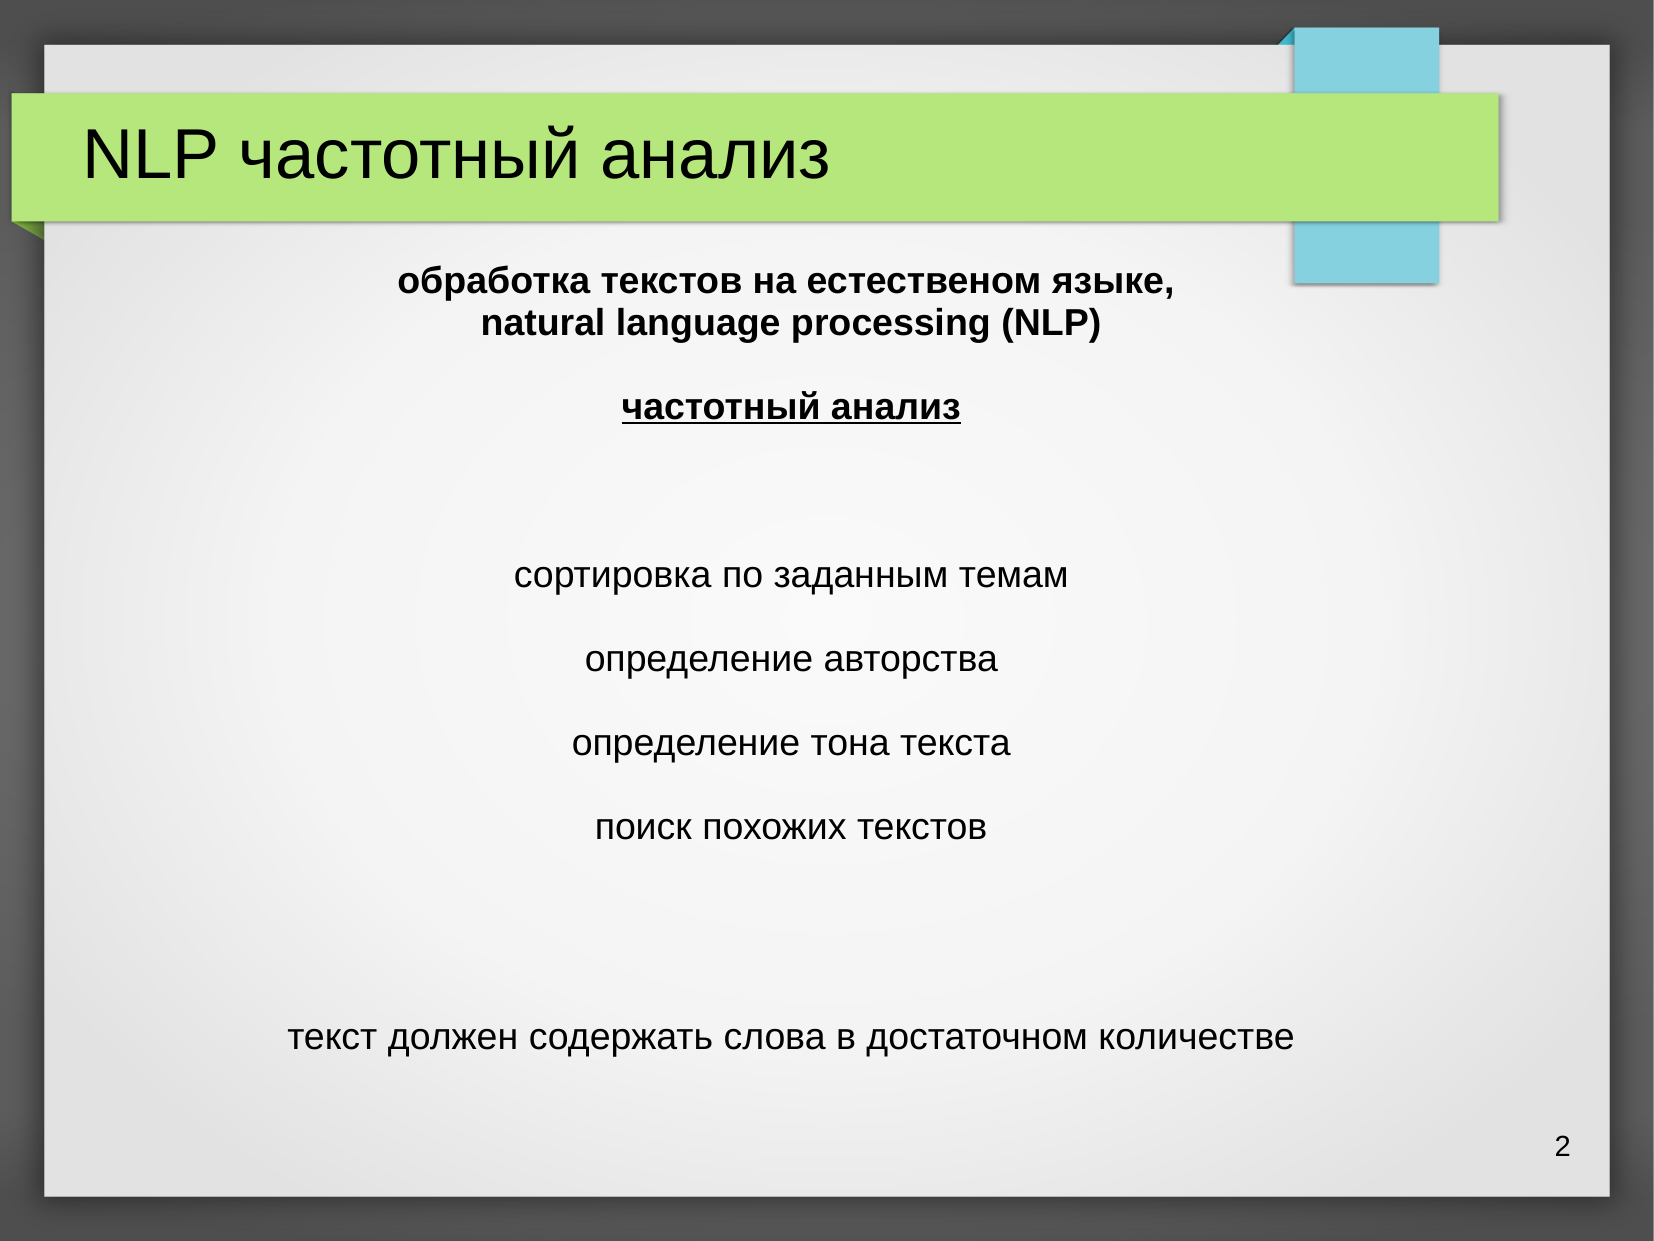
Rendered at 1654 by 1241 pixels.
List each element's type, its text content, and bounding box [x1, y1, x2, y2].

title NLP частотный анализ [82, 118, 1406, 189]
text_box обработка текстов на естественом языке, natural language processing (NLP) частотный анализ сортировка по заданным темам определение авторства определение тона текста поиск похожих текстов текст должен содержать слова в достаточном количестве [70, 259, 1512, 1048]
picture [0, 0, 1654, 1241]
